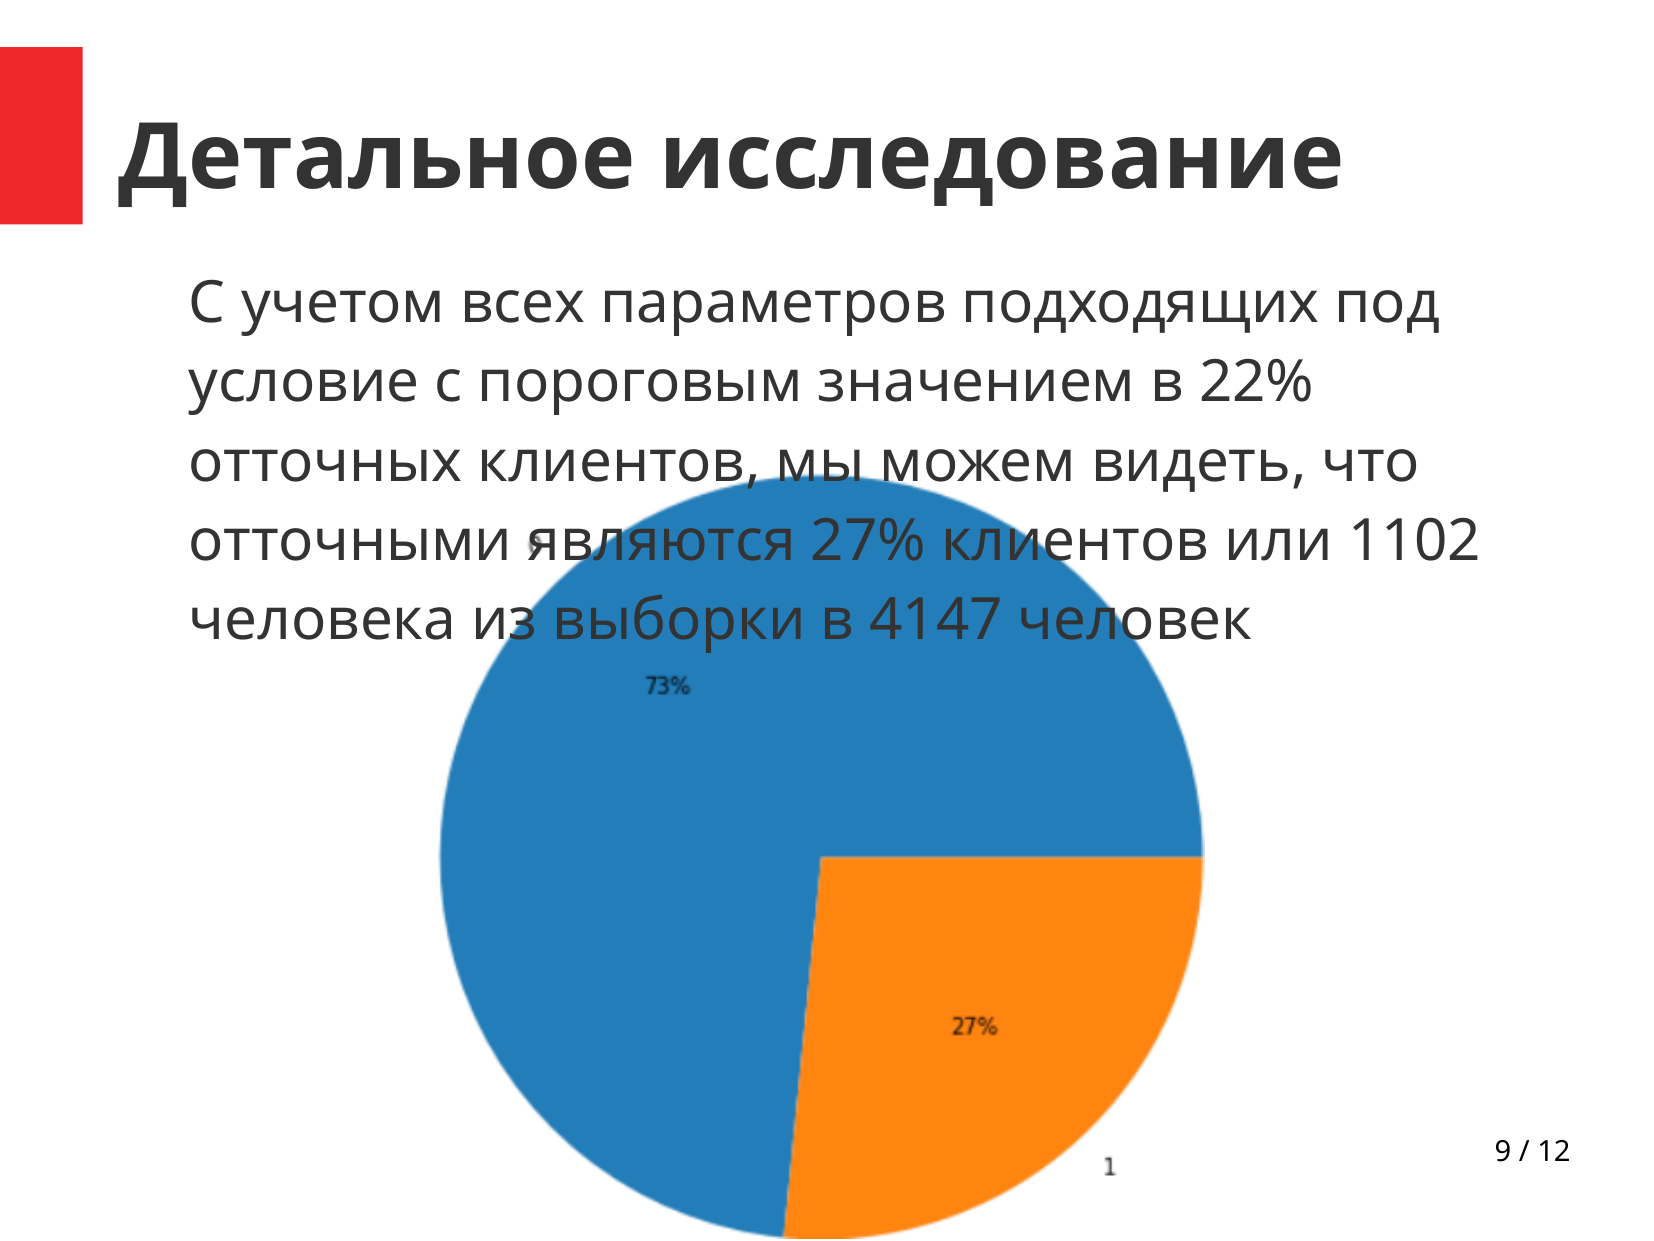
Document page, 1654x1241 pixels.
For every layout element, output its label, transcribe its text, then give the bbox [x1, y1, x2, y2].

picture [437, 980, 1205, 1239]
title Детальное исследование [118, 49, 1571, 257]
list С учетом всех параметров подходящих под условие с пороговым значением в 22% отточных клиентов, мы можем видеть, что отточными являются 27% клиентов или 1102 человека из выборки в 4147 человек [118, 260, 1536, 980]
